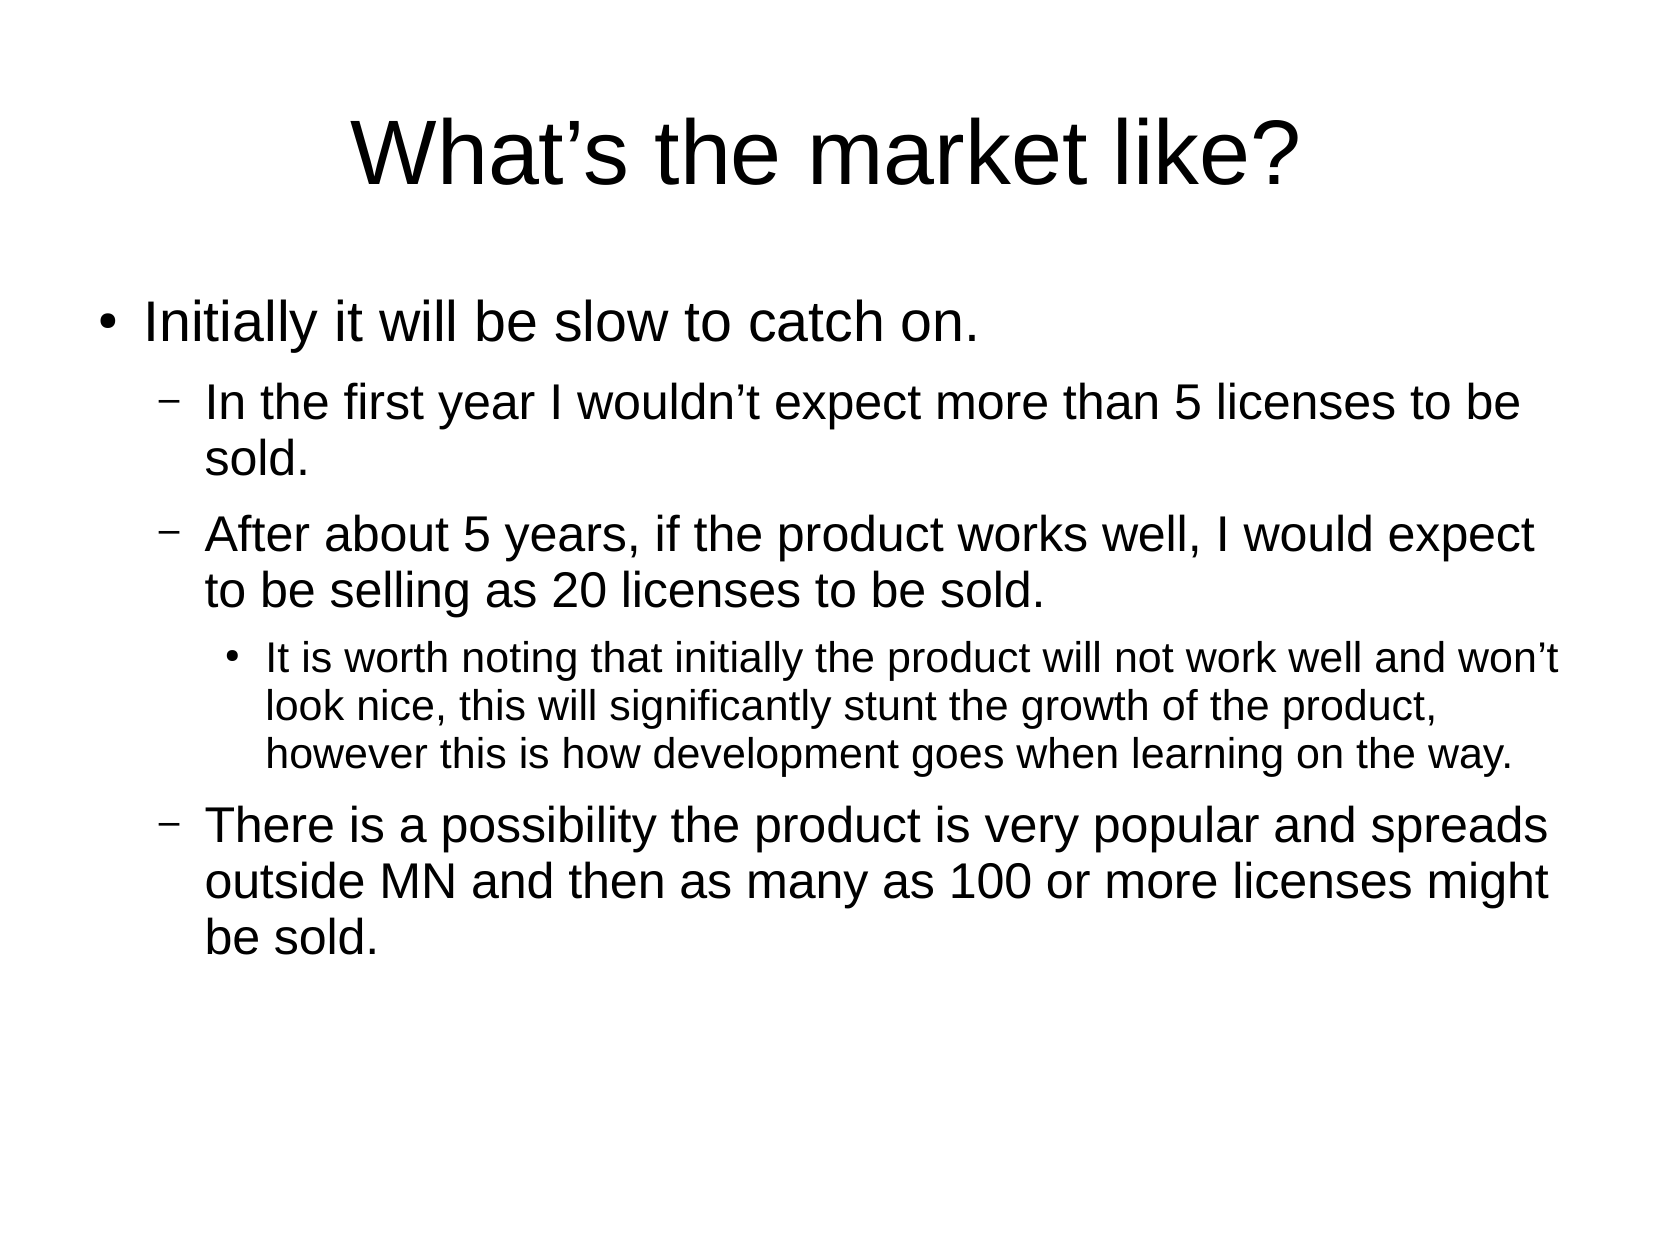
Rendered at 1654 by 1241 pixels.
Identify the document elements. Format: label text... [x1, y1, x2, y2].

list Initially it will be slow to catch on. In the first year I wouldn’t expect more than 5 licenses to be sold. After about 5 years, if the product works well, I would expect to be selling as 20 licenses to be sold. It is worth noting that initially the product will not work well and won’t look nice, this will significantly stunt the growth of the product, however this is how development goes when learning on the way. There is a possibility the product is very popular and spreads outside MN and then as many as 100 or more licenses might be sold. [82, 290, 1571, 1010]
title What’s the market like? [82, 49, 1571, 257]
